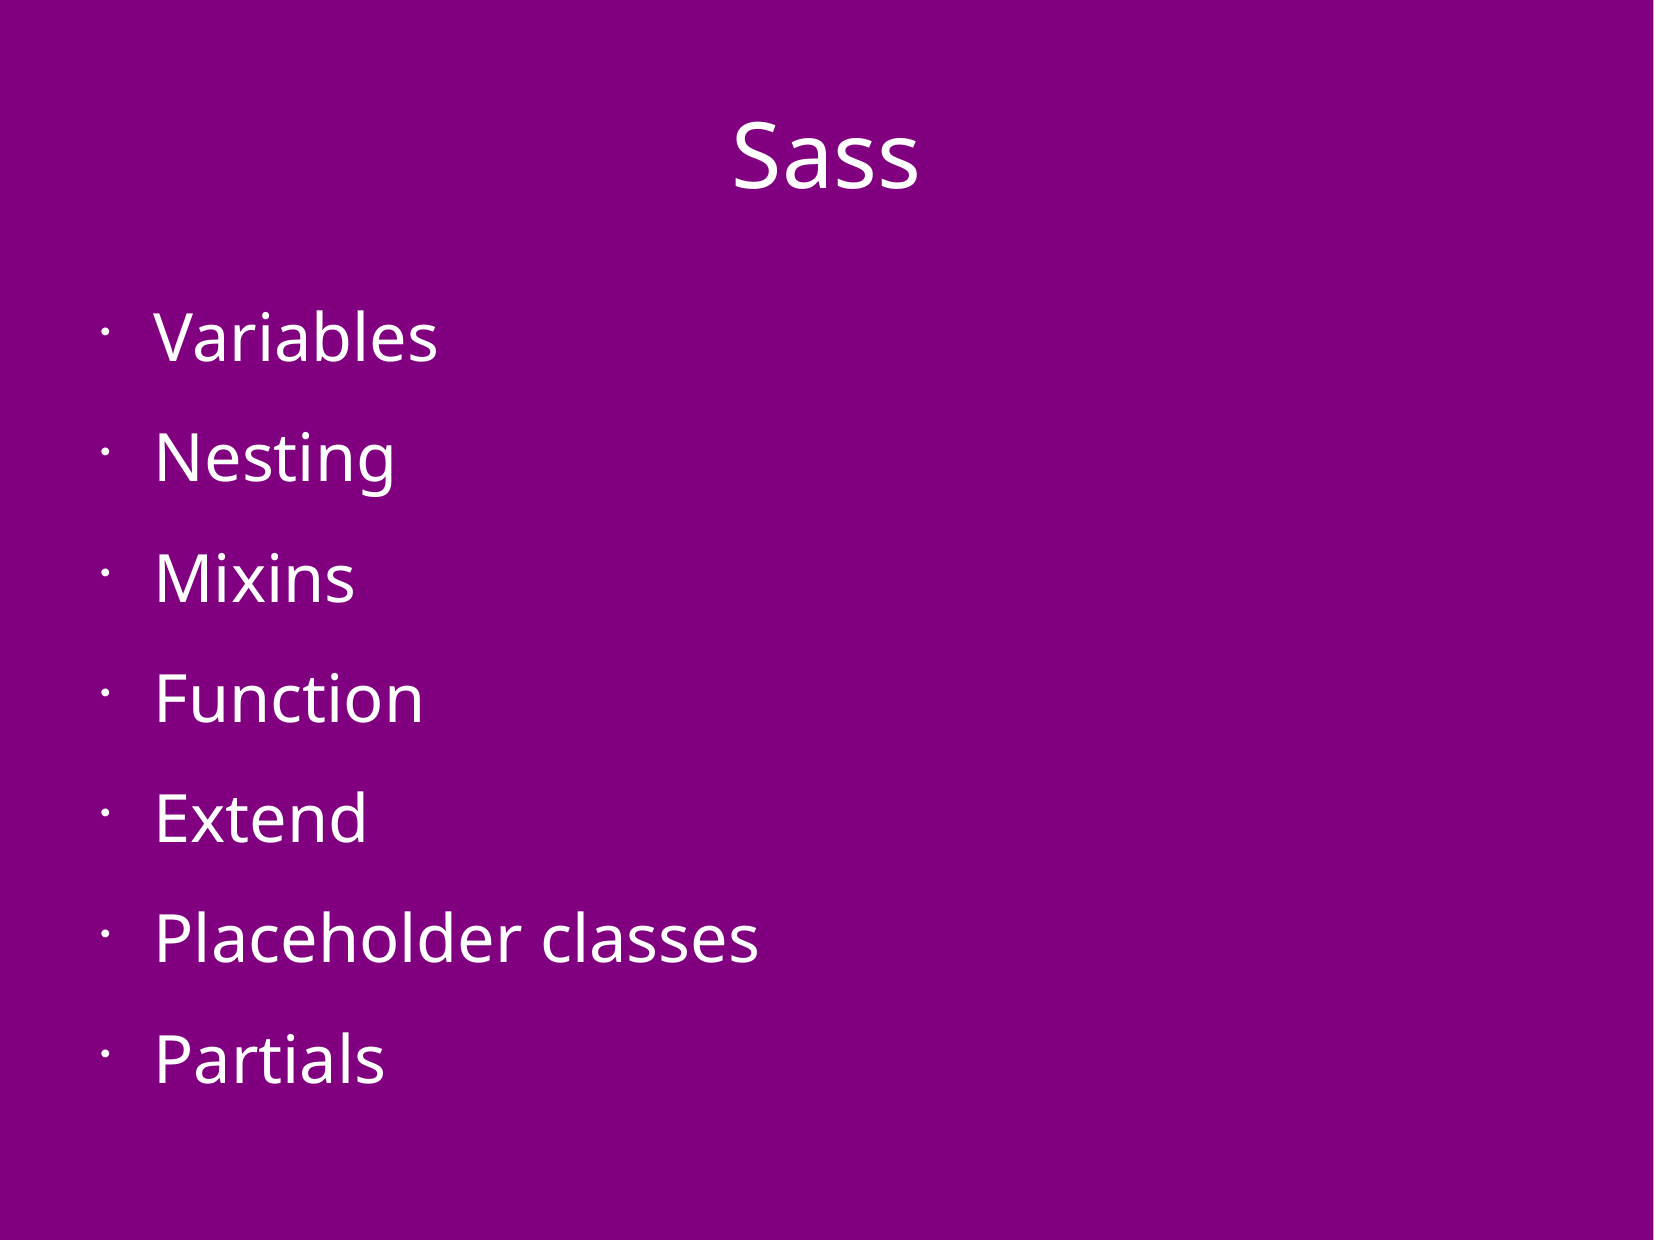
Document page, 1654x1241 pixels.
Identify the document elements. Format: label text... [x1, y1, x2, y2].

list Variables Nesting Mixins Function Extend Placeholder classes Partials [82, 290, 1571, 1094]
title Sass [82, 56, 1571, 250]
